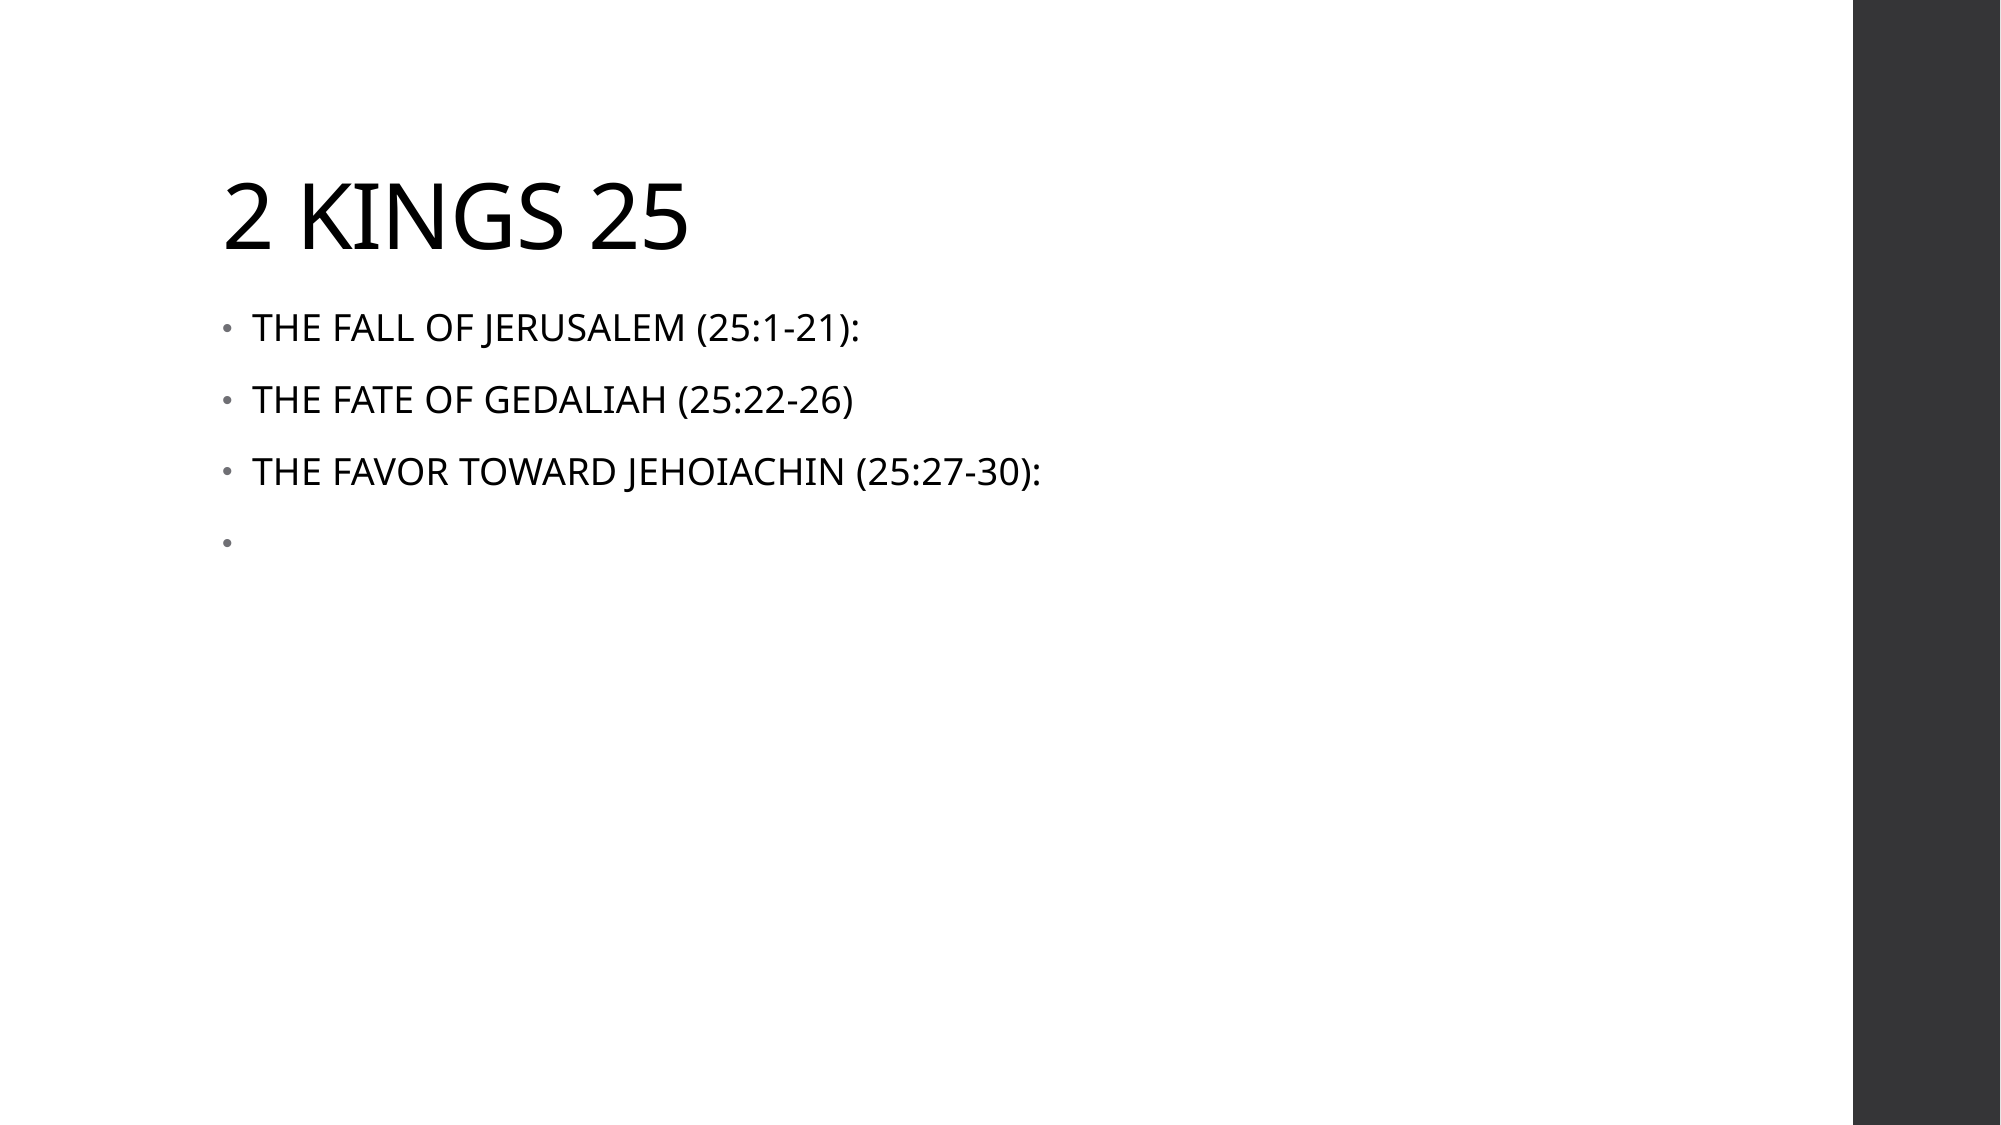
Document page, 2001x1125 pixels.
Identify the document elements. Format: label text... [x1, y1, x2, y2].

list THE FALL OF JERUSALEM (25:1-21): THE FATE OF GEDALIAH (25:22-26) THE FAVOR TOWARD JEHOIACHIN (25:27-30): [206, 299, 1617, 1014]
title 2 KINGS 25 [206, 60, 1797, 278]
